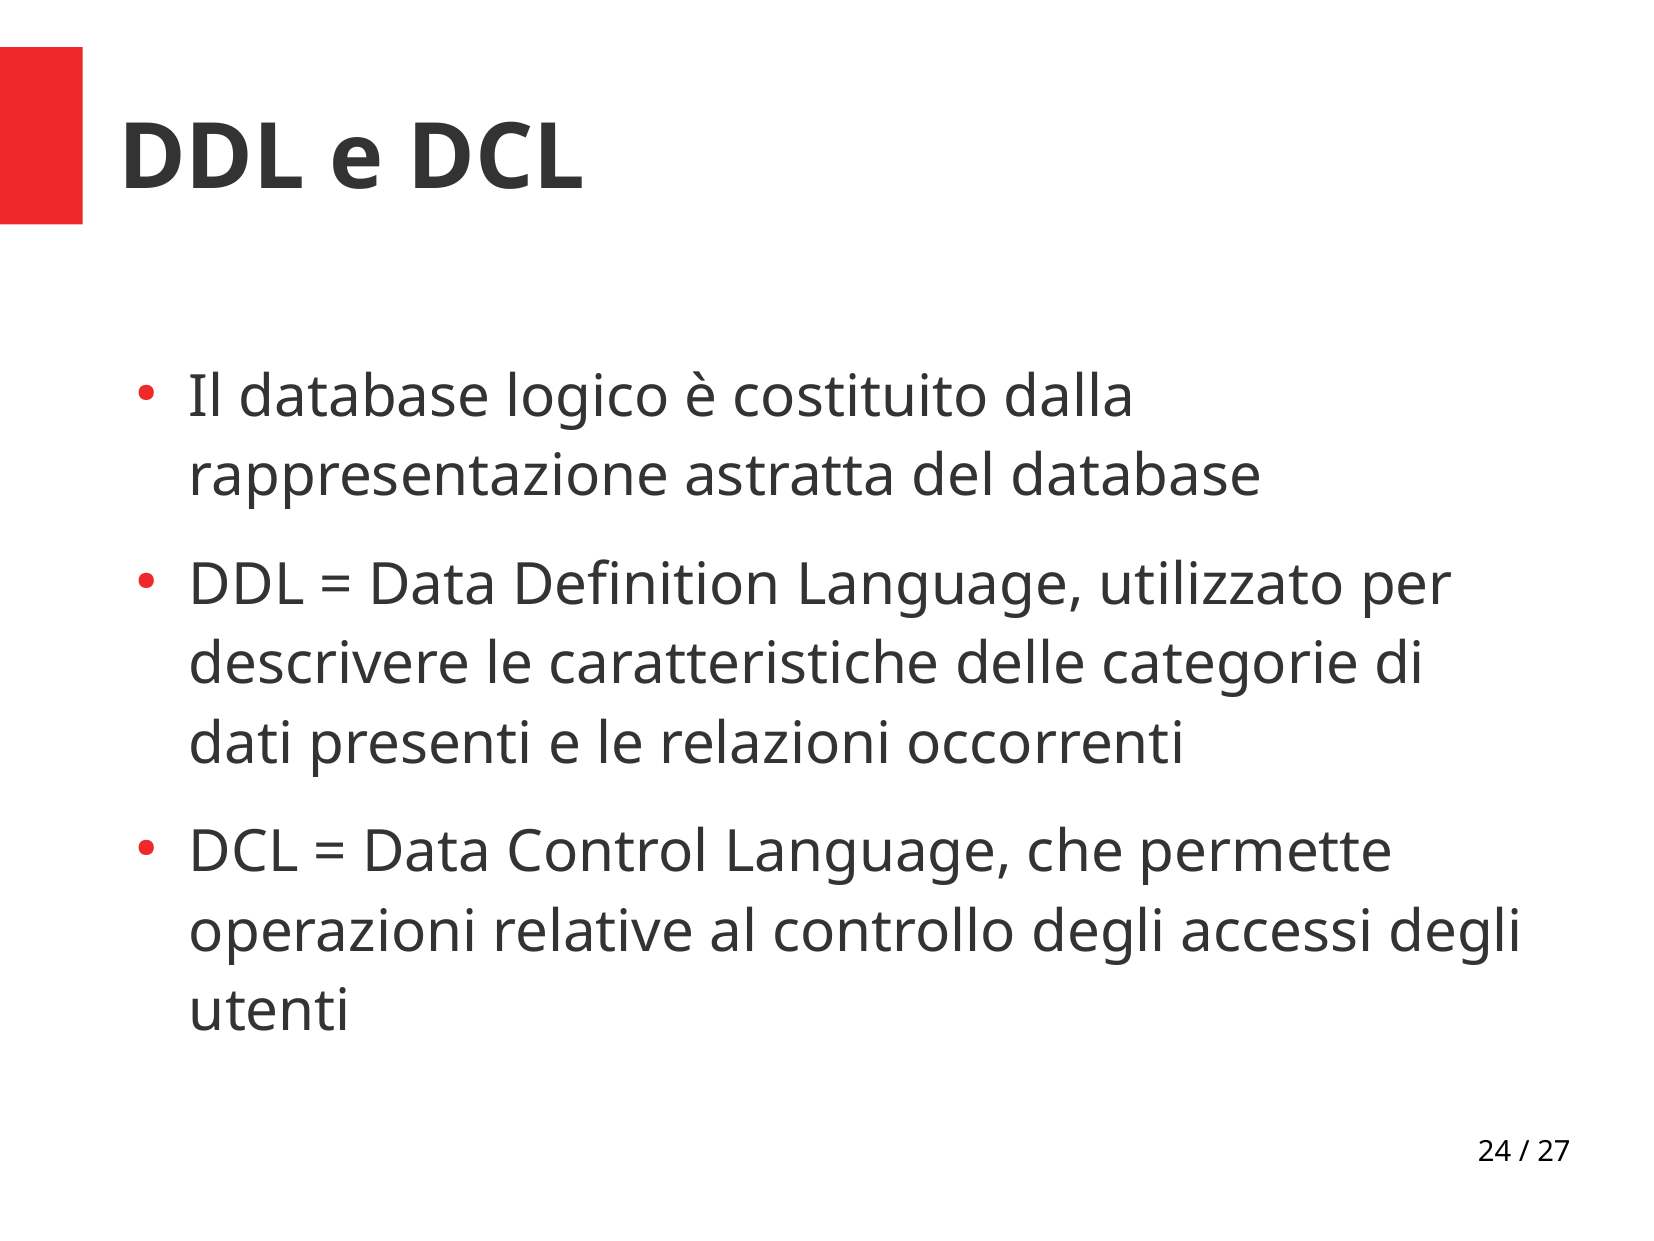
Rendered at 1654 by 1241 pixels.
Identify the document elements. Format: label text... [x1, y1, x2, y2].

title DDL e DCL [118, 49, 1571, 257]
list Il database logico è costituito dalla rappresentazione astratta del database DDL = Data Definition Language, utilizzato per descrivere le caratteristiche delle categorie di dati presenti e le relazioni occorrenti DCL = Data Control Language, che permette operazioni relative al controllo degli accessi degli utenti [118, 354, 1536, 1074]
